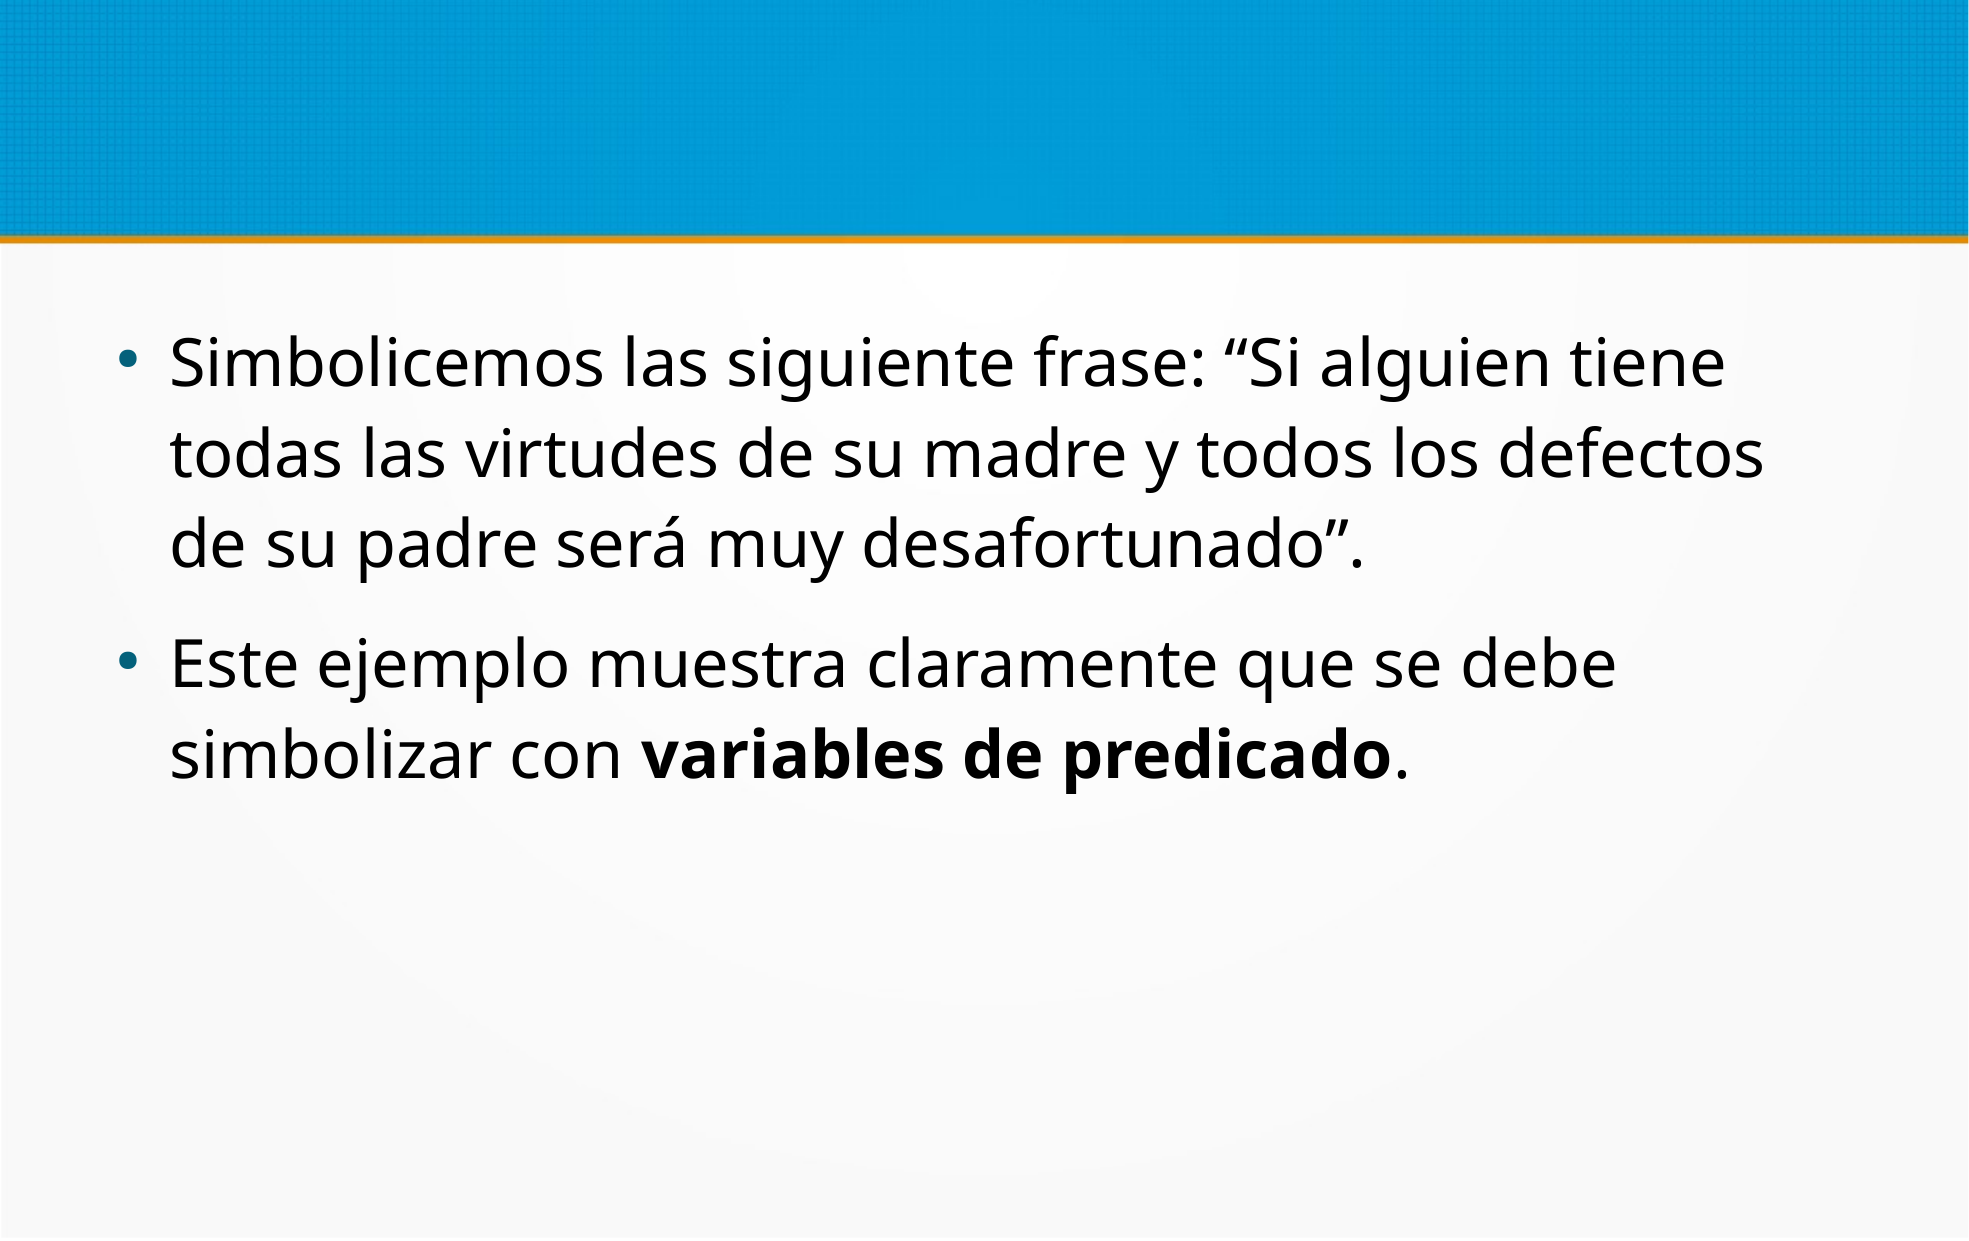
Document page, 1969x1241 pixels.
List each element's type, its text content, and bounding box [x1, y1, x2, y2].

list Simbolicemos las siguiente frase: “Si alguien tiene todas las virtudes de su madre y todos los defectos de su padre será muy desafortunado”. Este ejemplo muestra claramente que se debe simbolizar con variables de predicado. [98, 315, 1861, 1081]
picture [0, 233, 1969, 1241]
